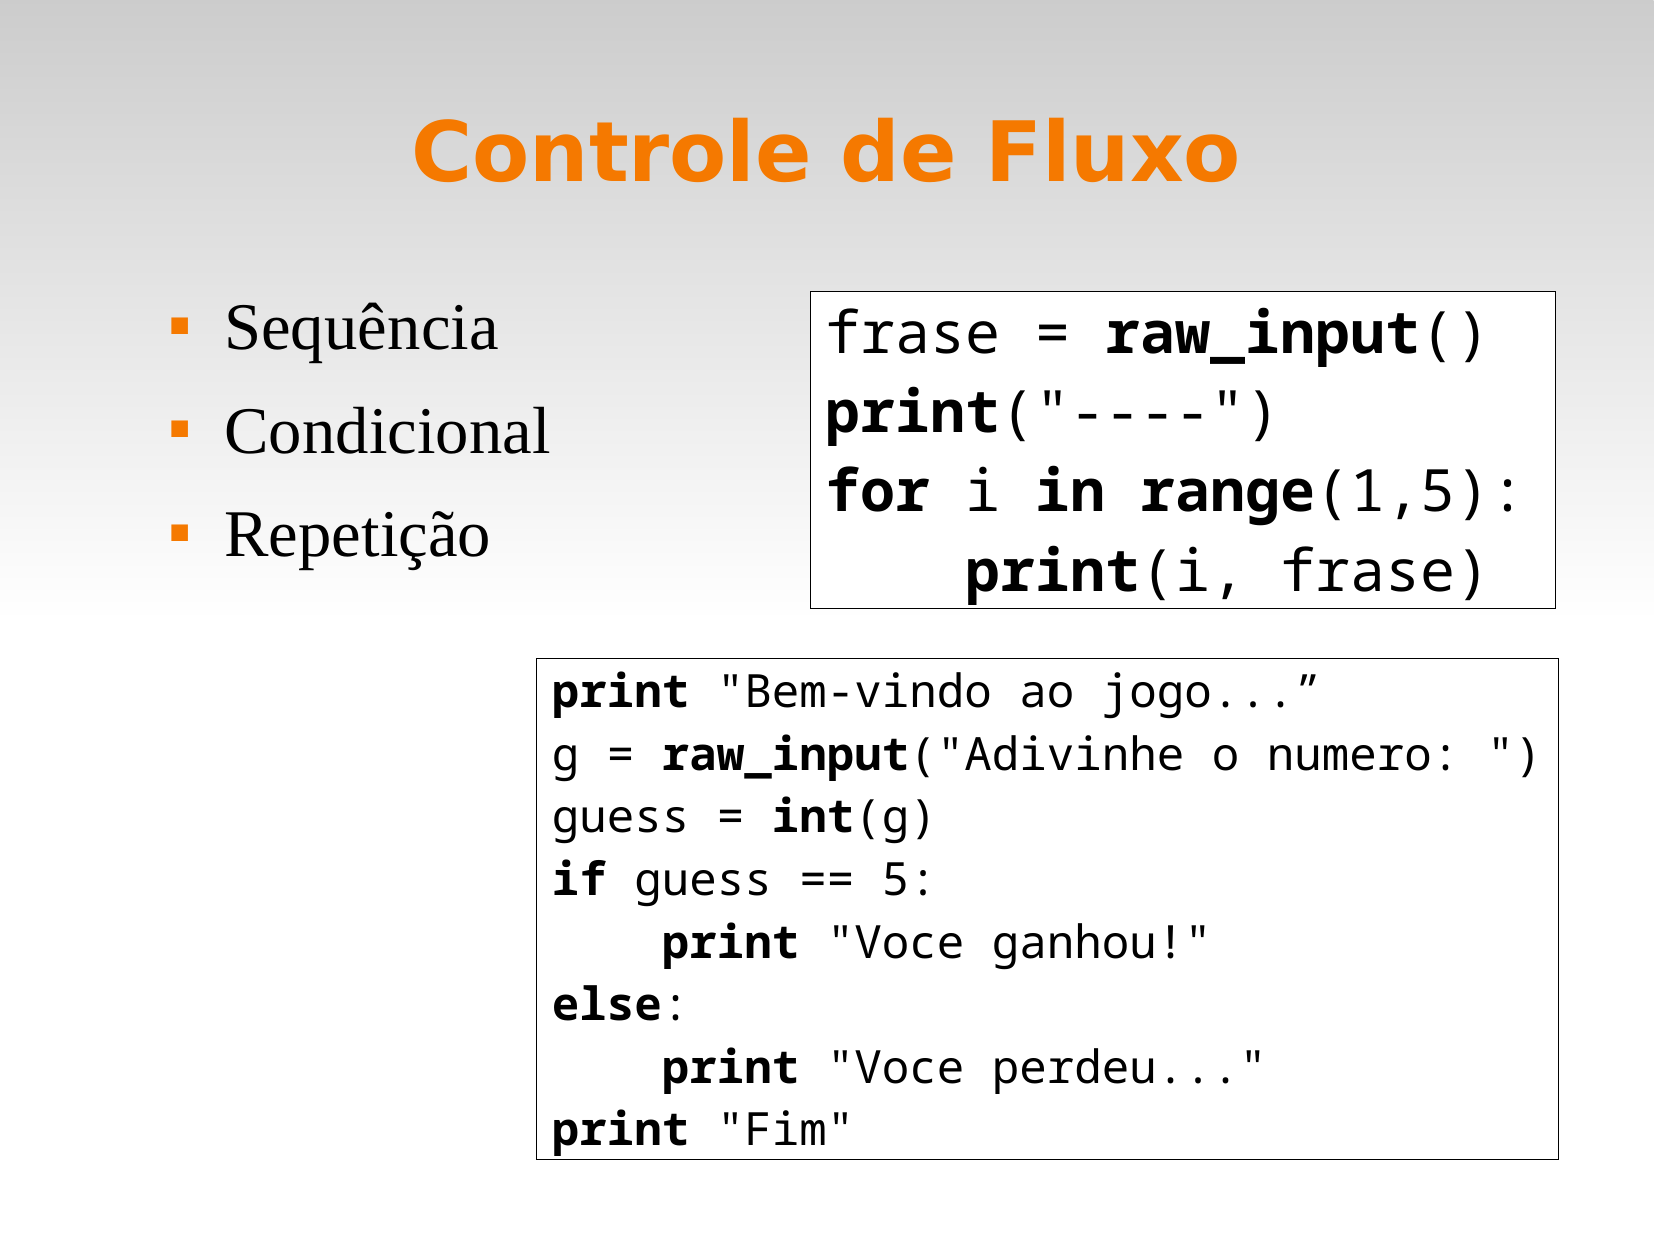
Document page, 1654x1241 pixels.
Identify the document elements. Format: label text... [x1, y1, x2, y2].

text_box frase = raw_input() print("----") for i in range(1,5): print(i, frase) [810, 311, 1556, 588]
text_box print "Bem-vindo ao jogo...” g = raw_input("Adivinhe o numero: ") guess = int(g) if guess == 5: print "Voce ganhou!" else: print "Voce perdeu..." print "Fim" [536, 672, 1559, 1146]
title Controle de Fluxo [82, 49, 1571, 257]
list Sequência Condicional Repetição [82, 290, 1571, 1109]
